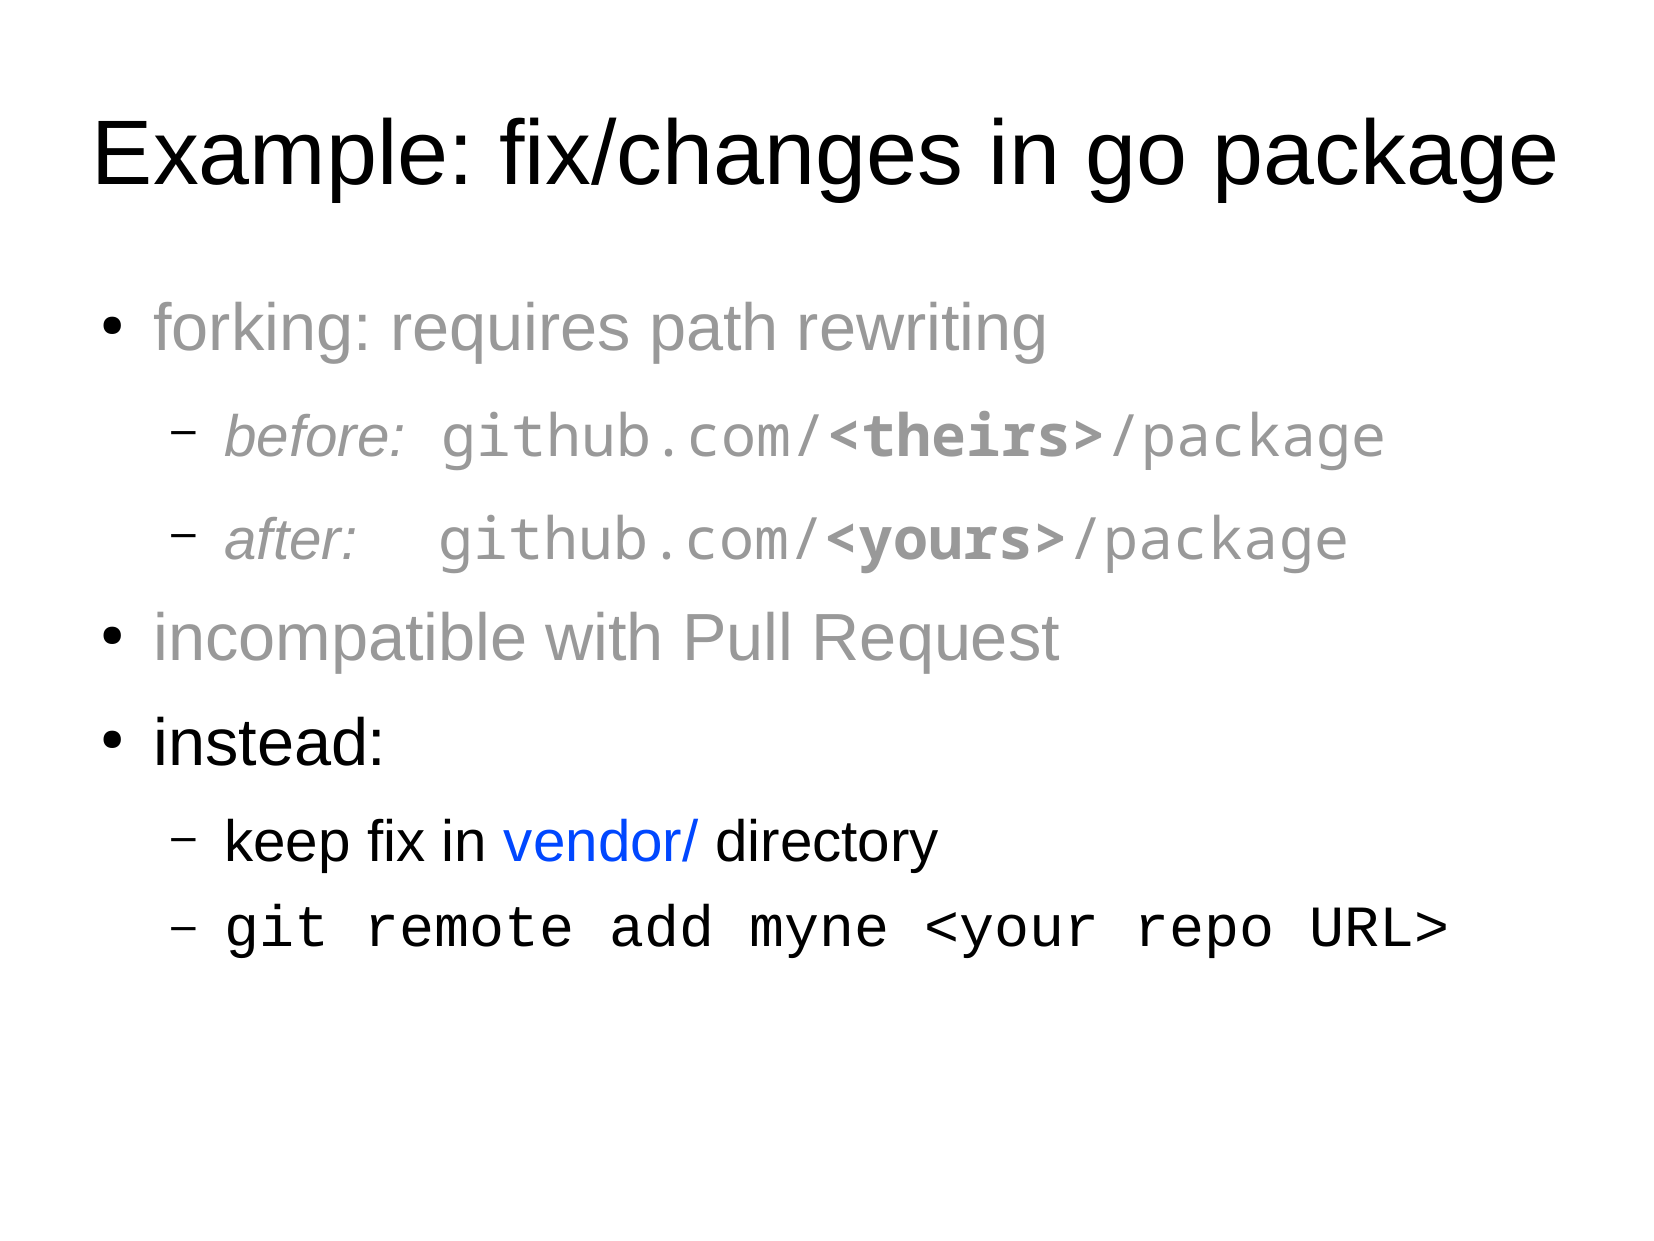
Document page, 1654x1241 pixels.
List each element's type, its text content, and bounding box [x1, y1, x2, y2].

list forking: requires path rewriting before: github.com/<theirs>/package after: github.com/<yours>/package incompatible with Pull Request instead: keep fix in vendor/ directory git remote add myne <your repo URL> [82, 290, 1538, 1010]
title Example: fix/changes in go package [82, 49, 1571, 257]
